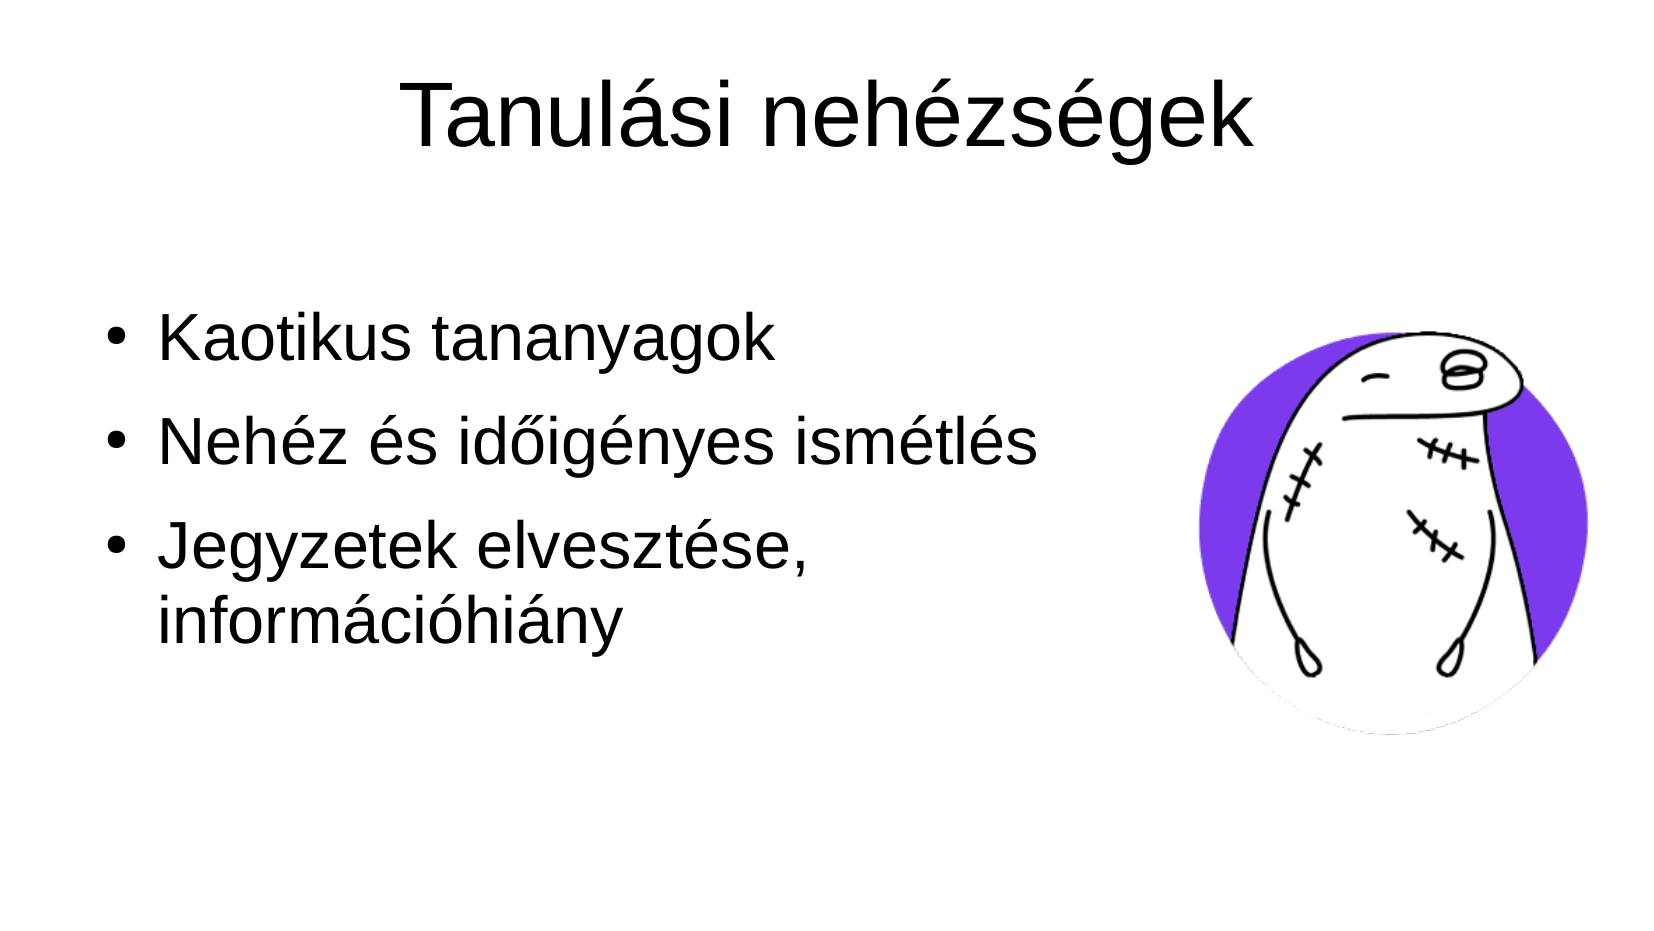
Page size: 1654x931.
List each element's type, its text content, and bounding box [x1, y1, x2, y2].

list Kaotikus tananyagok Nehéz és időigényes ismétlés Jegyzetek elvesztése, információhiány [86, 300, 1163, 840]
title Tanulási nehézségek [82, 37, 1571, 193]
picture [1162, 284, 1613, 754]
